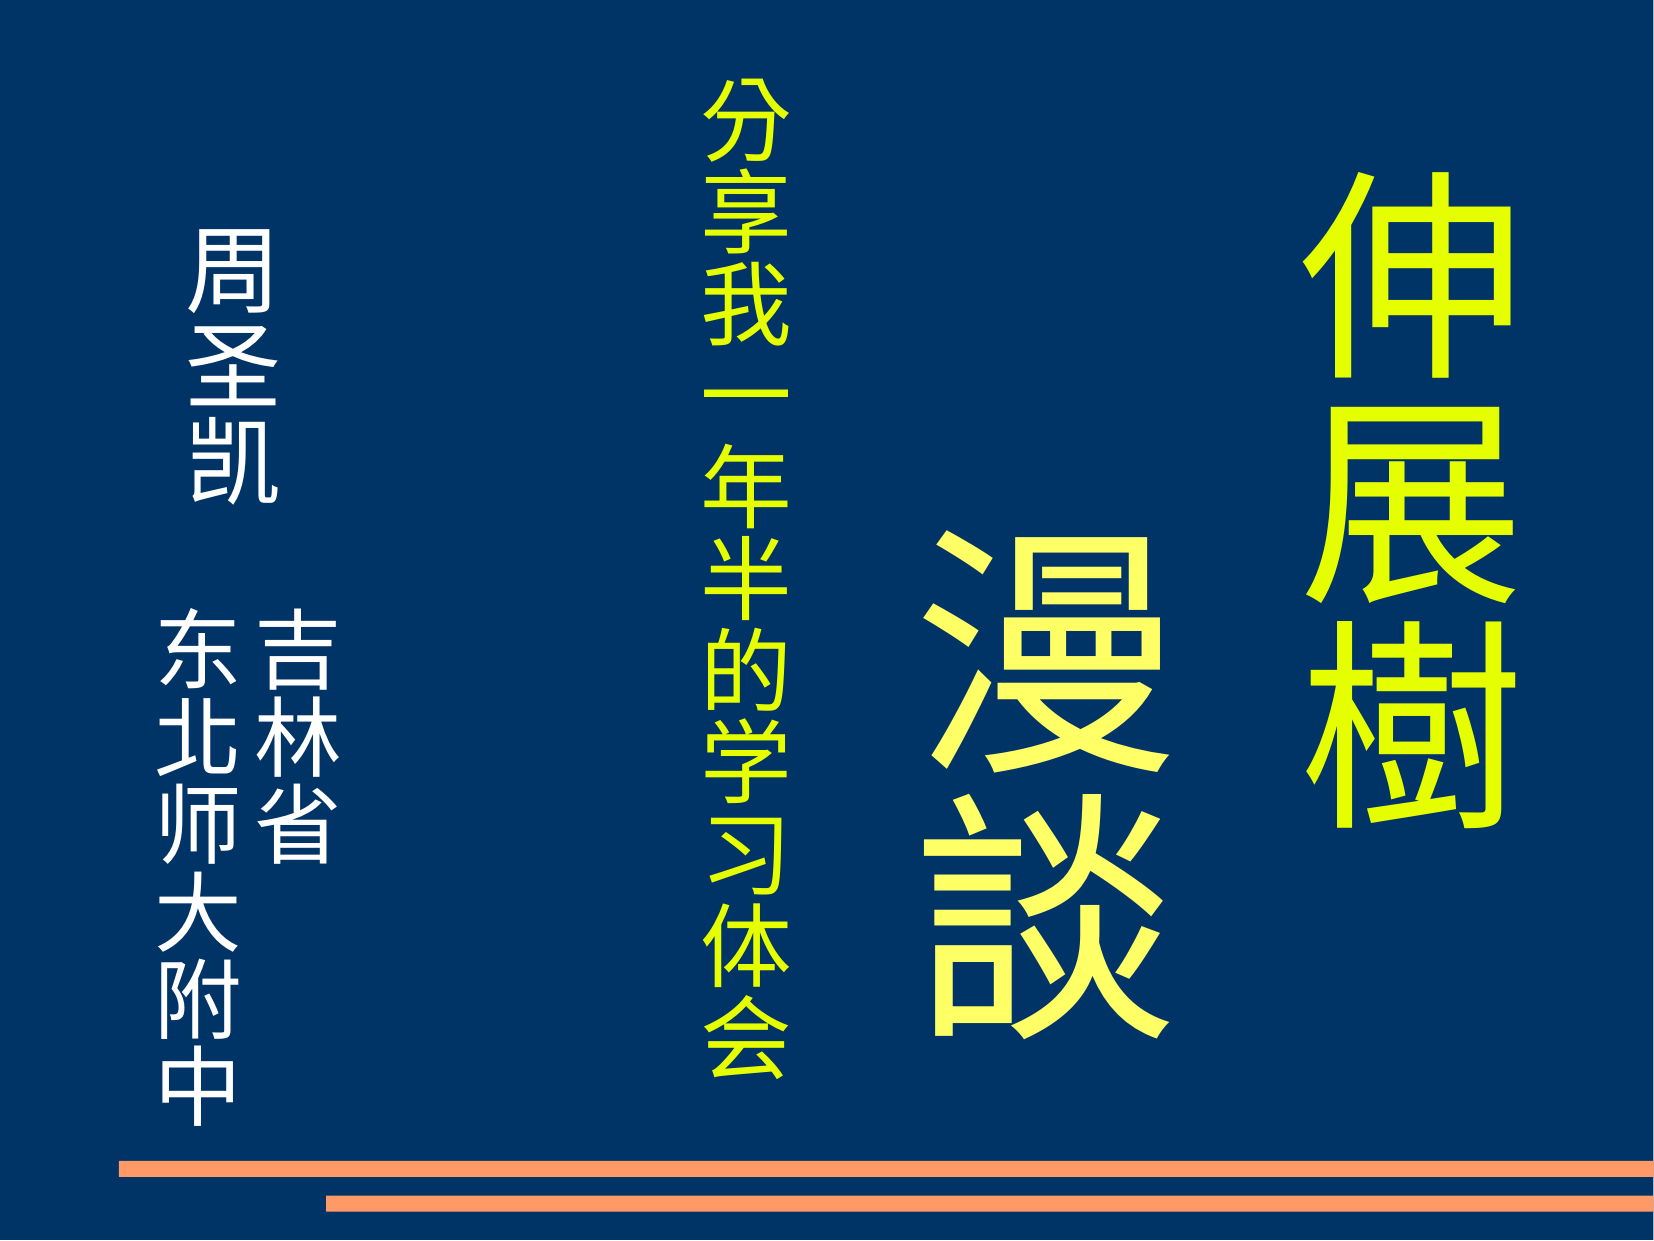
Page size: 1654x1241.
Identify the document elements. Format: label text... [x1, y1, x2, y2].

text_box 分享我一年半的学习体会 [663, 59, 798, 1182]
text_box 周圣凯 [147, 206, 287, 621]
text_box 伸展樹 [1239, 147, 1527, 1004]
text_box 漫談 [847, 502, 1181, 1093]
text_box 吉林省 东北师大附中 [118, 590, 348, 1241]
